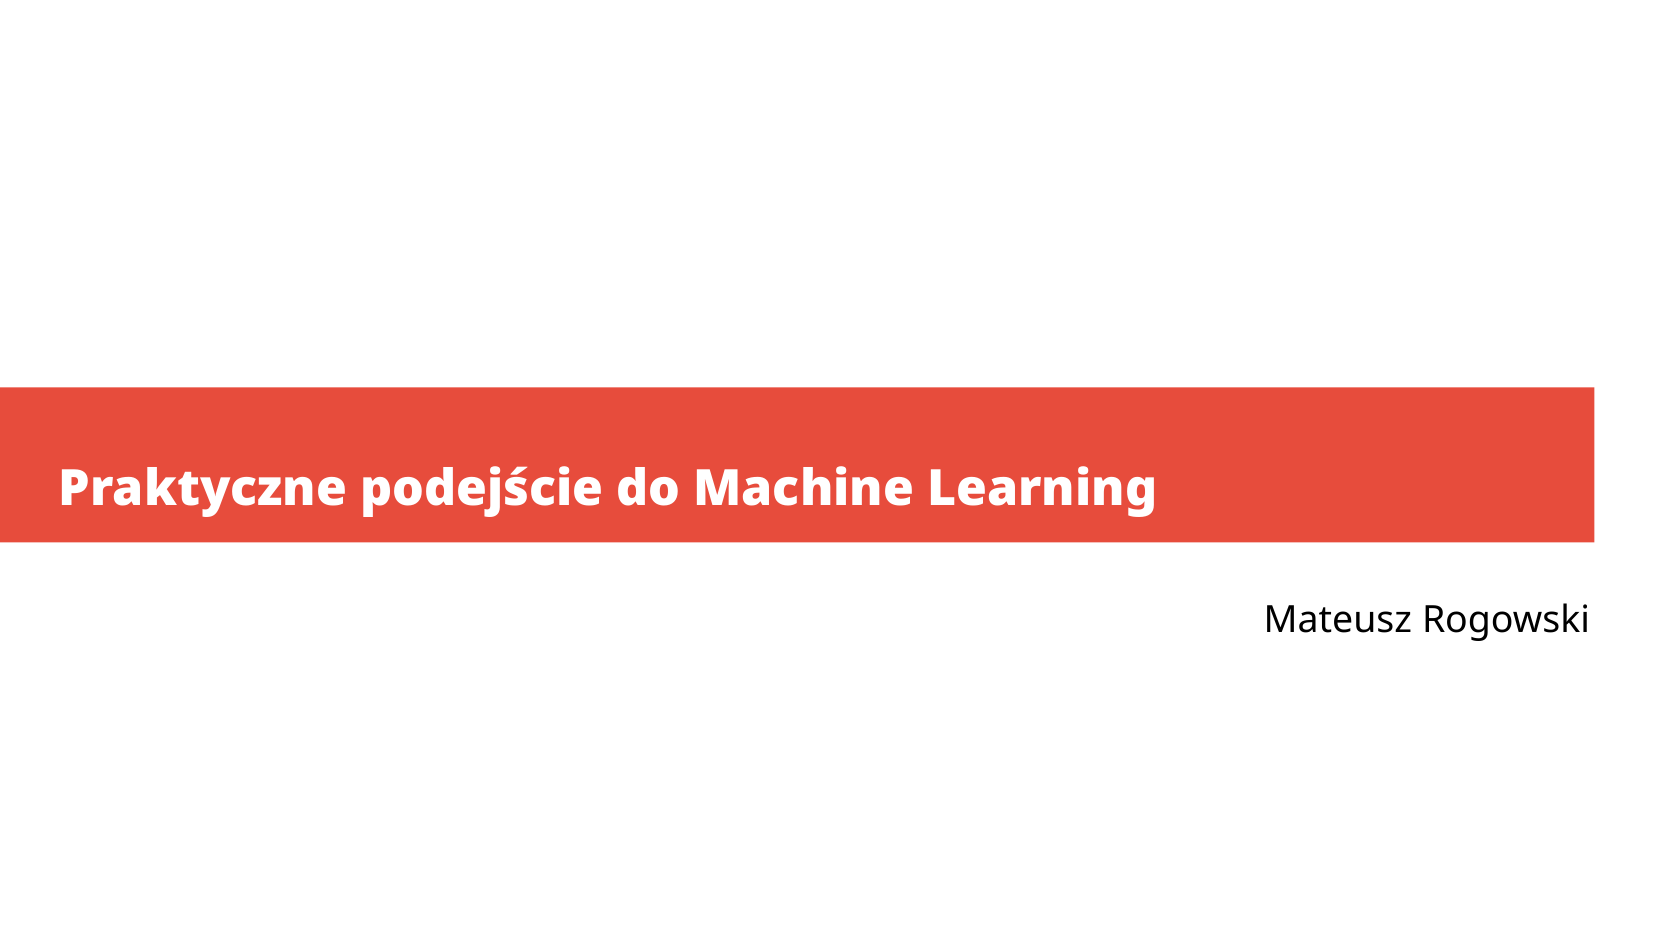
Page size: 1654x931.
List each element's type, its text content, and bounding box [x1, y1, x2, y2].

text_box Mateusz Rogowski [1035, 585, 1606, 644]
title Praktyczne podejście do Machine Learning [59, 409, 1595, 521]
